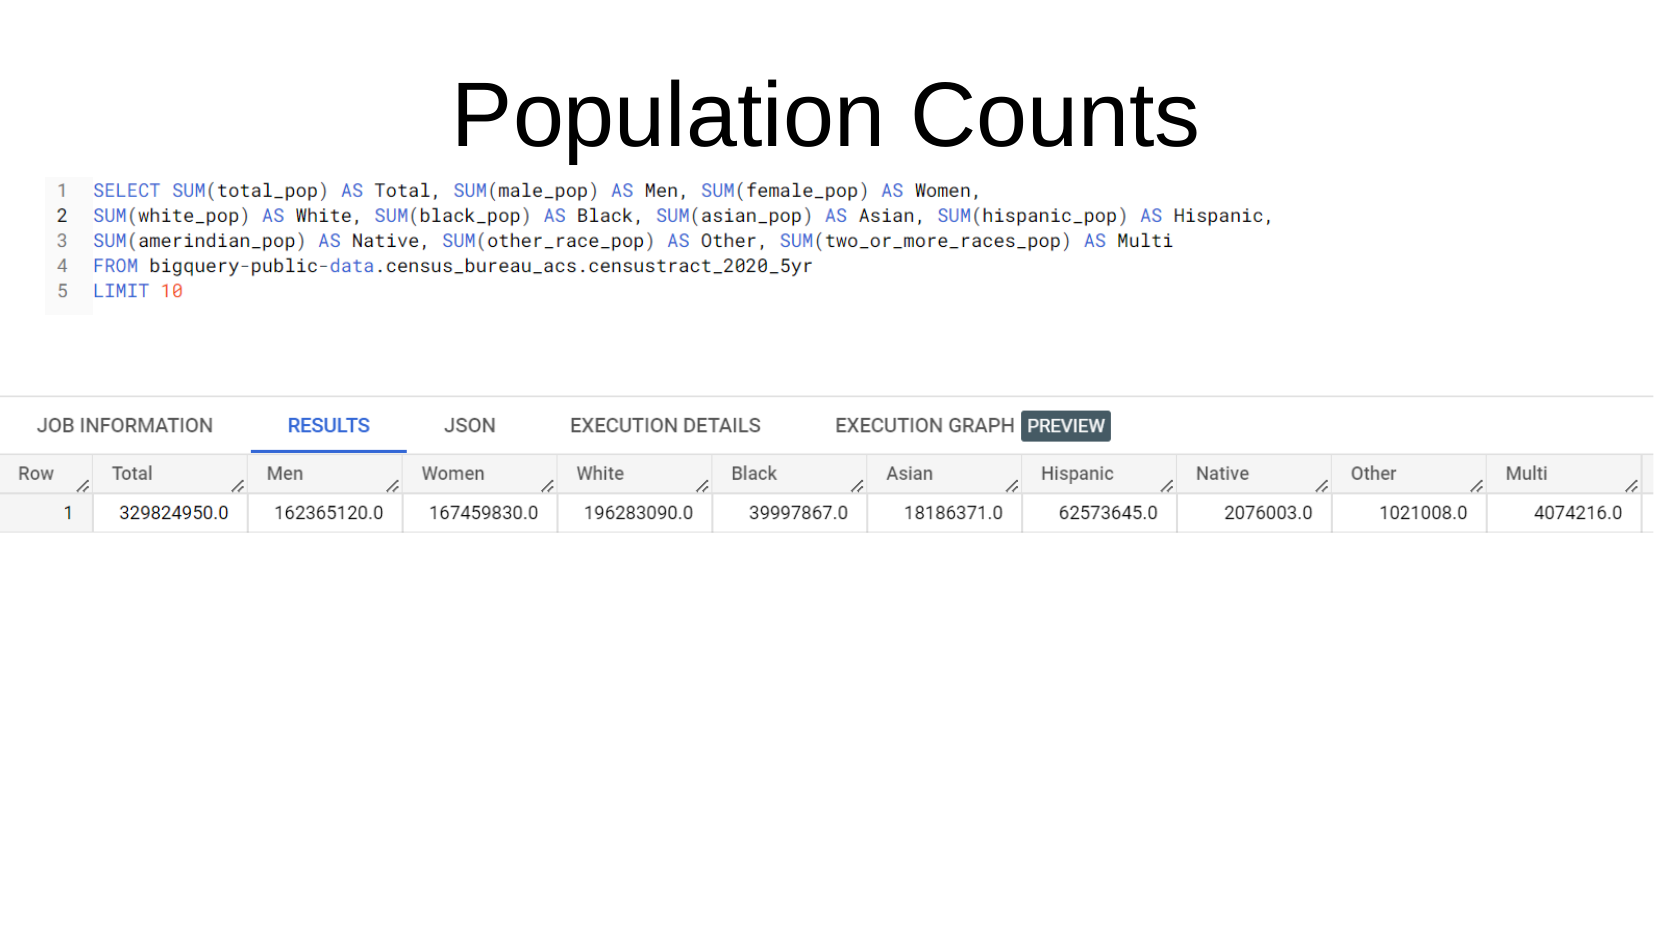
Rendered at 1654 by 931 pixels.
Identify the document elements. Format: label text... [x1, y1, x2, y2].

picture [0, 392, 1654, 544]
picture [45, 177, 1289, 316]
title Population Counts [82, 37, 1571, 193]
